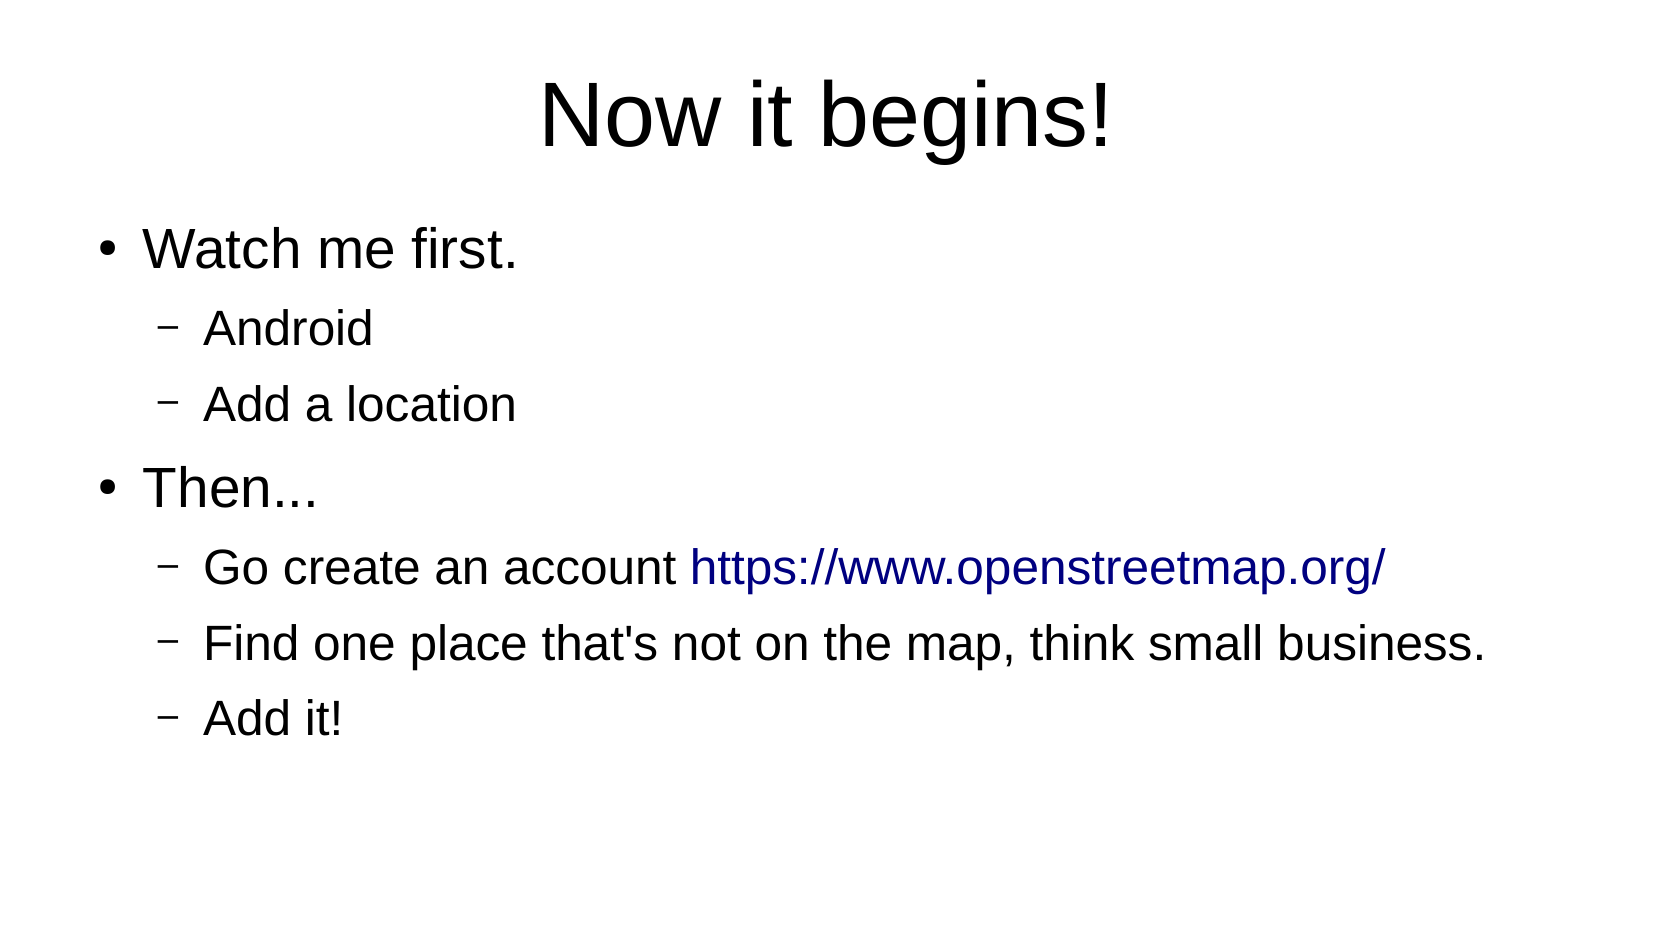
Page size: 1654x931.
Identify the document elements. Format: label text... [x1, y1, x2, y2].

title Now it begins! [82, 37, 1571, 193]
list Watch me first. Android Add a location Then... Go create an account https://www.openstreetmap.org/ Find one place that's not on the map, think small business. Add it! [82, 217, 1571, 758]
